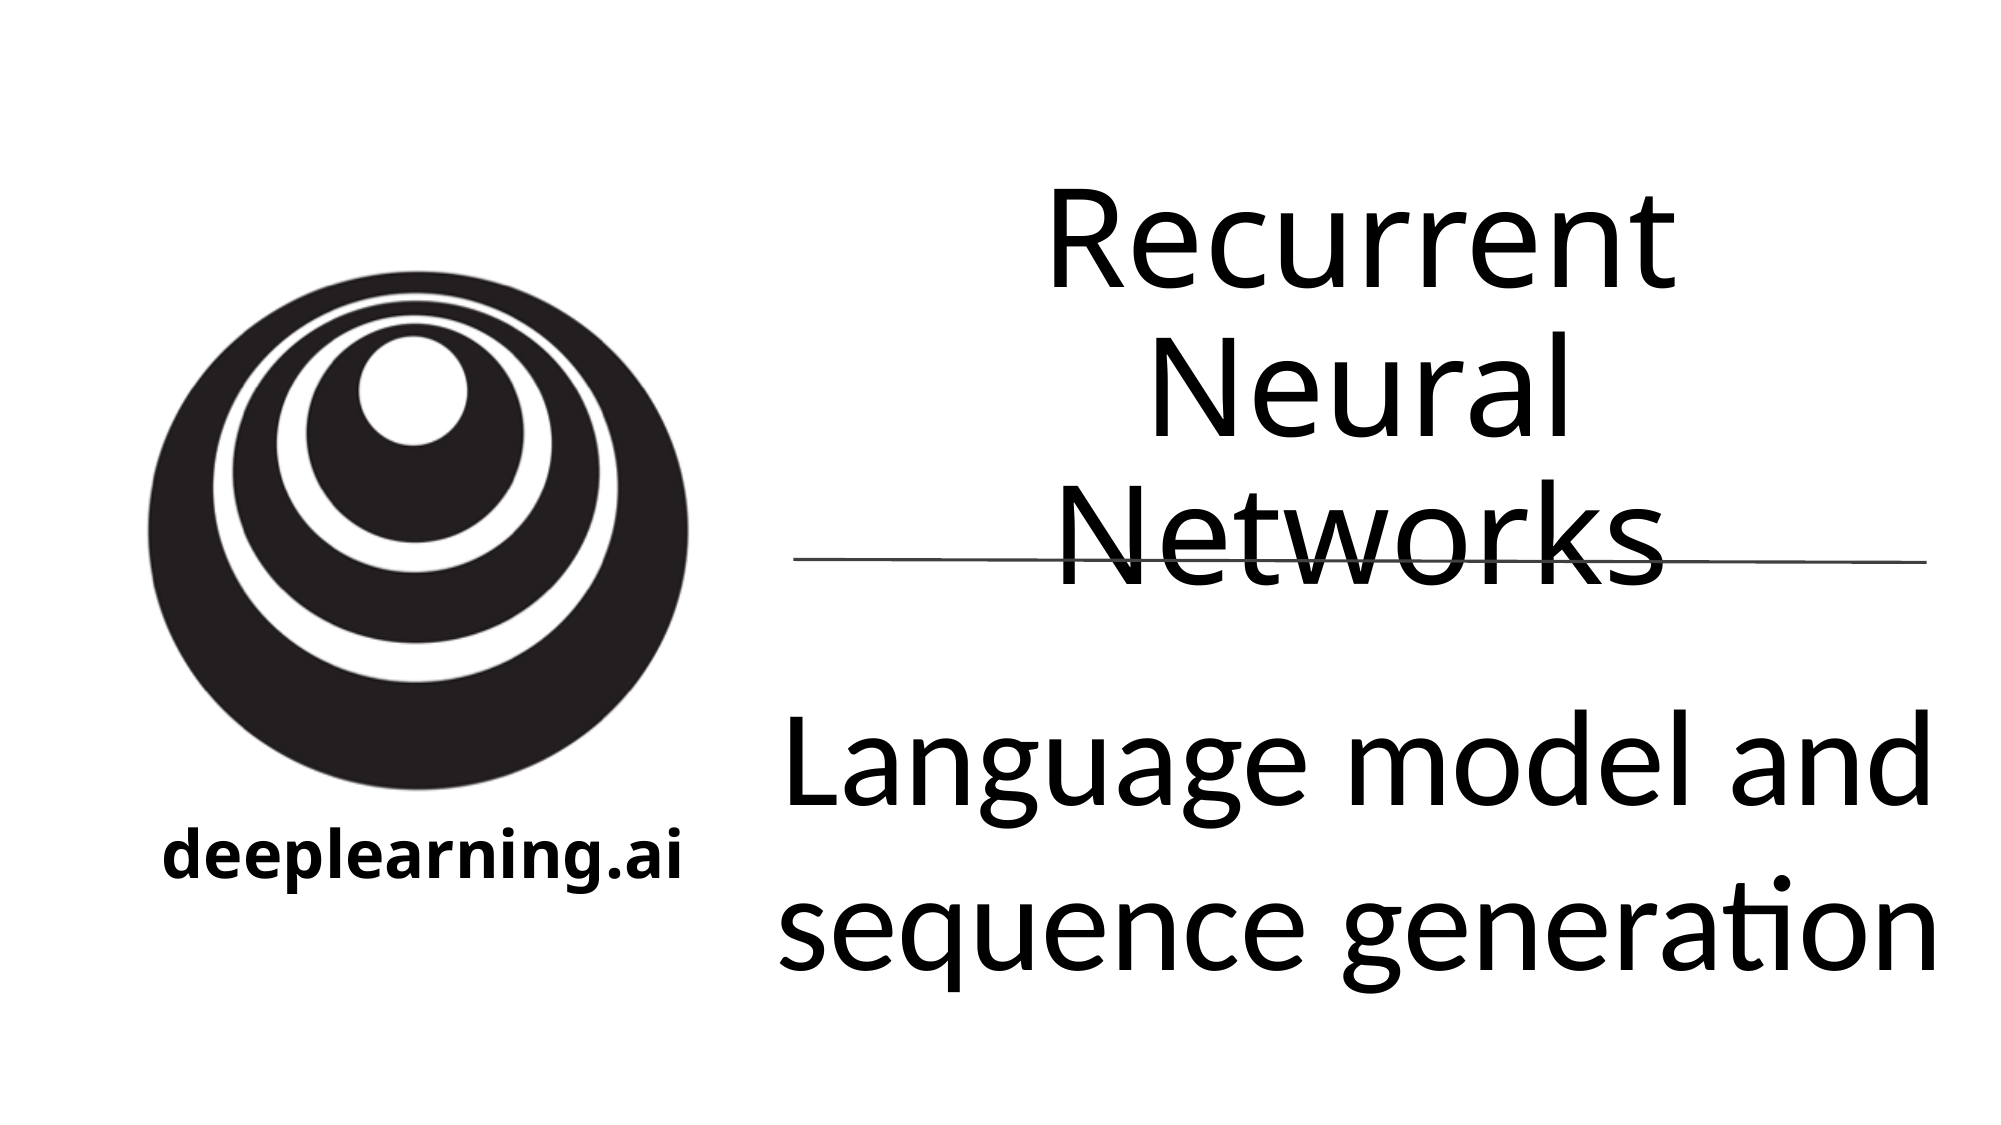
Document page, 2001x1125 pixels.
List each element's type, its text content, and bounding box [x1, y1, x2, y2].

text_box [179, 194, 669, 702]
text_box Language model and sequence generation [759, 660, 1961, 1009]
title Recurrent Neural Networks [848, 161, 1872, 462]
picture [108, 234, 739, 768]
text_box deeplearning.ai [56, 768, 759, 901]
